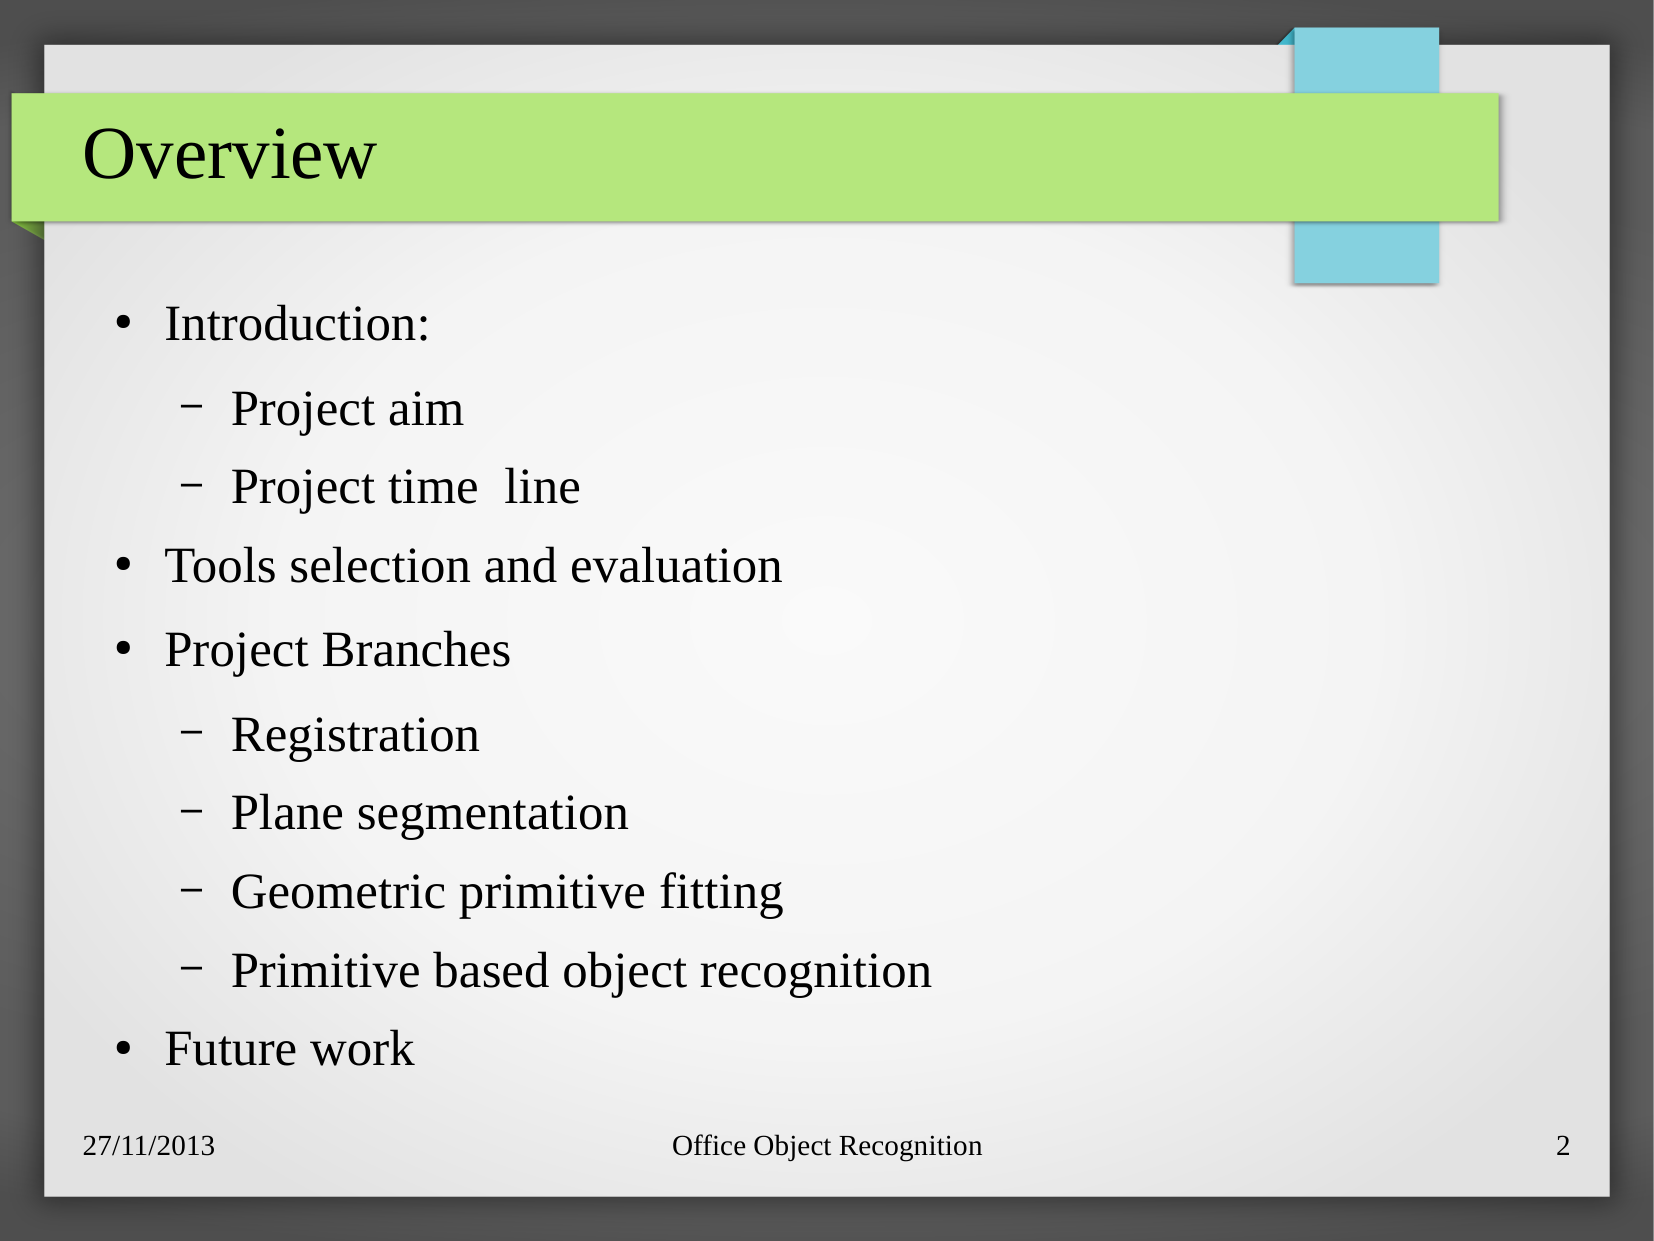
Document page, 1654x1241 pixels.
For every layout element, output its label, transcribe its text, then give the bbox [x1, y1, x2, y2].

picture [0, 0, 1654, 1241]
title Overview [82, 94, 1264, 213]
list Introduction: Project aim Project time line Tools selection and evaluation Project Branches Registration Plane segmentation Geometric primitive fitting Primitive based object recognition Future work [97, 295, 1606, 1081]
